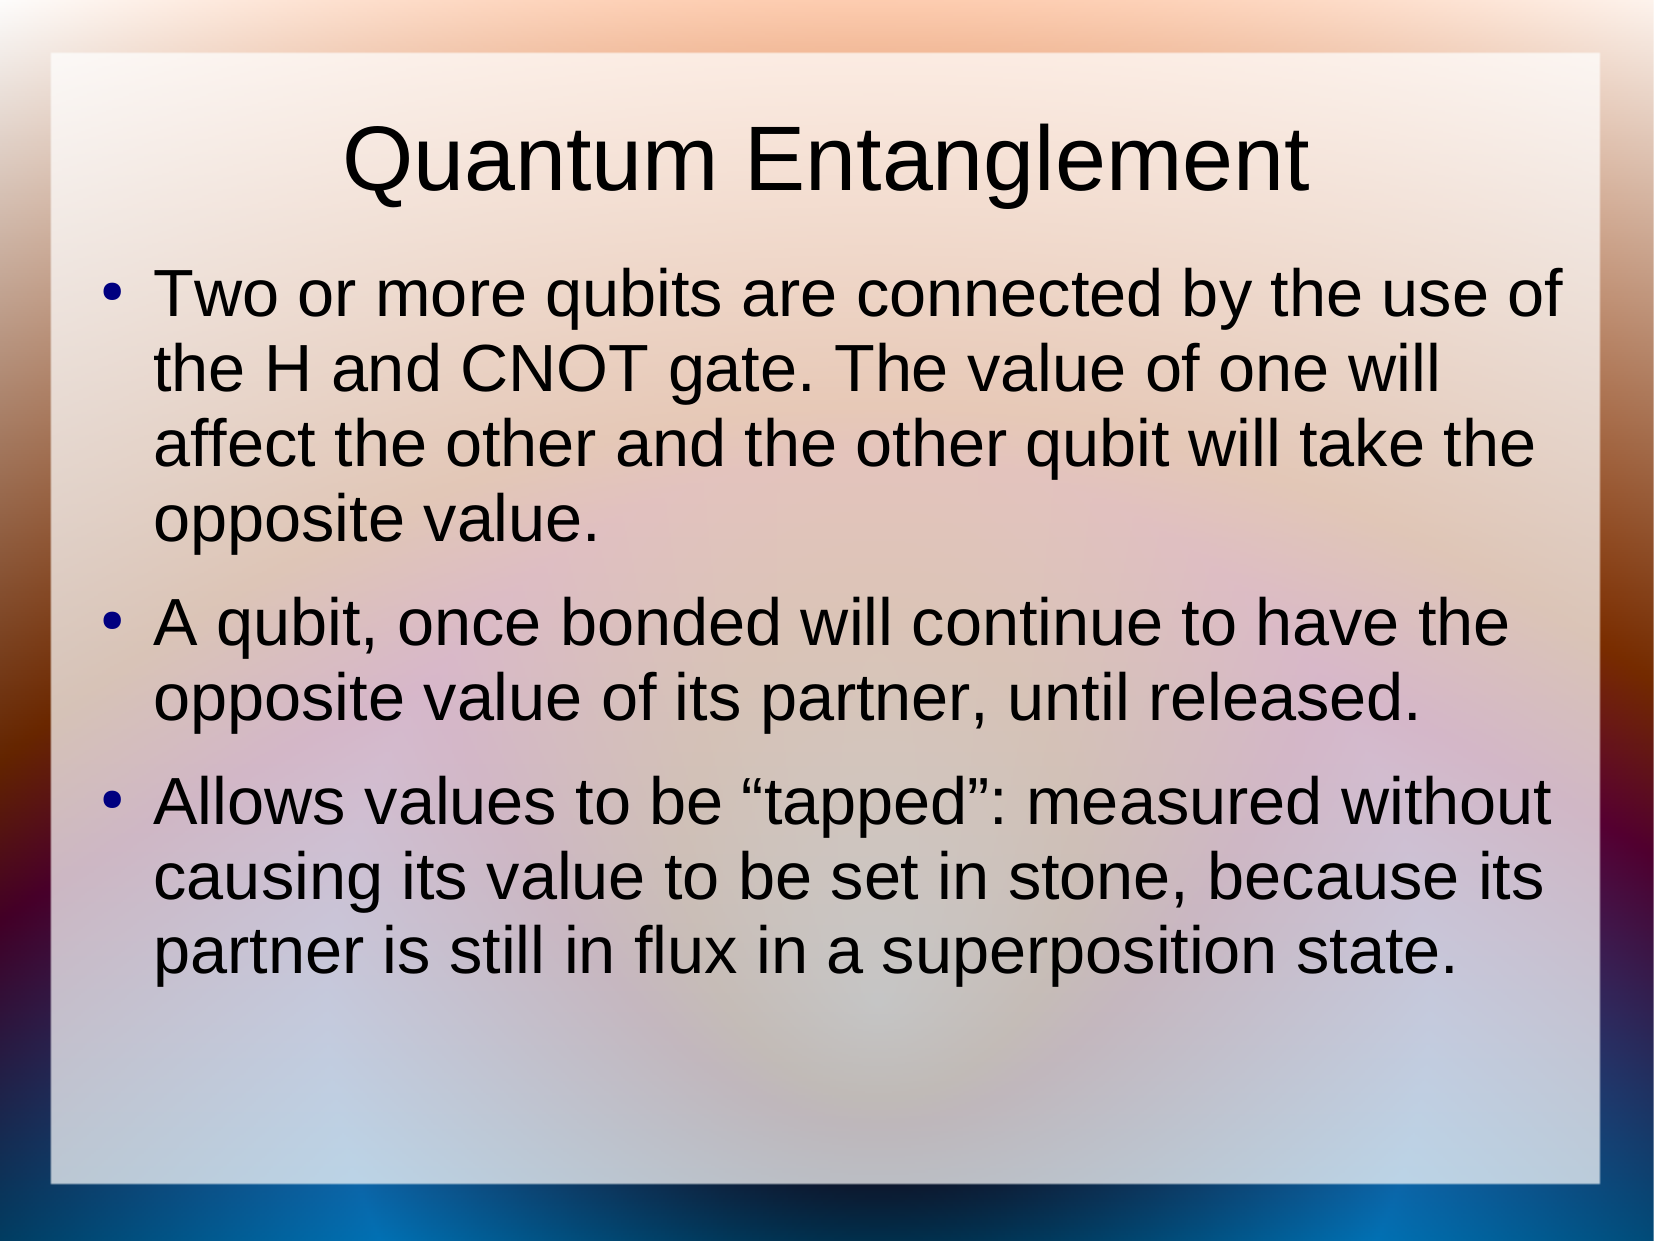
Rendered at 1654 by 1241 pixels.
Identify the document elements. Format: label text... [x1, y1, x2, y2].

picture [0, 0, 1654, 1241]
title Quantum Entanglement [82, 55, 1571, 256]
list Two or more qubits are connected by the use of the H and CNOT gate. The value of one will affect the other and the other qubit will take the opposite value. A qubit, once bonded will continue to have the opposite value of its partner, until released. Allows values to be “tapped”: measured without causing its value to be set in stone, because its partner is still in flux in a superposition state. [82, 256, 1571, 1127]
